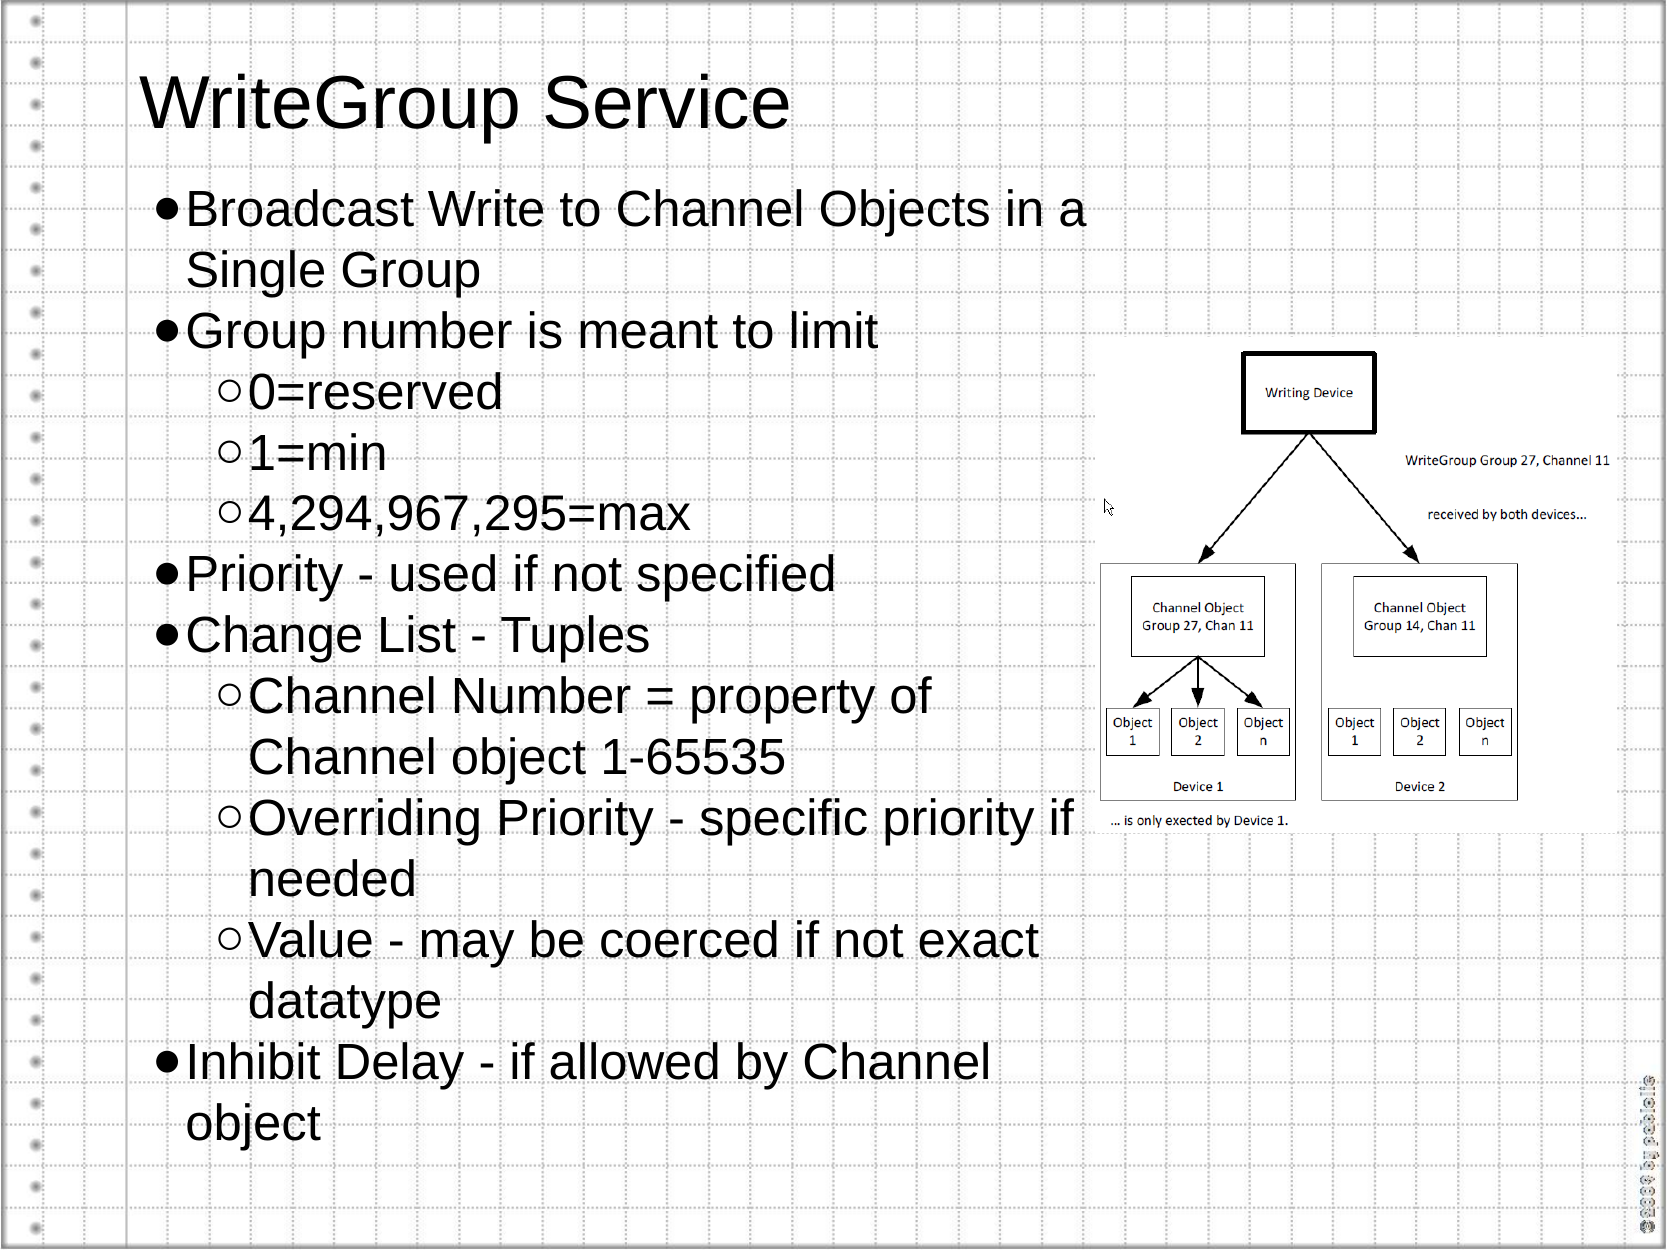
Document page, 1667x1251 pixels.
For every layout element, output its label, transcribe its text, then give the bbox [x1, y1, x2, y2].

title WriteGroup Service [133, 47, 1630, 170]
list Broadcast Write to Channel Objects in a Single Group Group number is meant to limit 0=reserved 1=min 4,294,967,295=max Priority - used if not specified Change List - Tuples Channel Number = property of Channel object 1-65535 Overriding Priority - specific priority if needed Value - may be coerced if not exact datatype Inhibit Delay - if allowed by Channel object [116, 169, 1096, 1196]
picture [0, 0, 1667, 1250]
